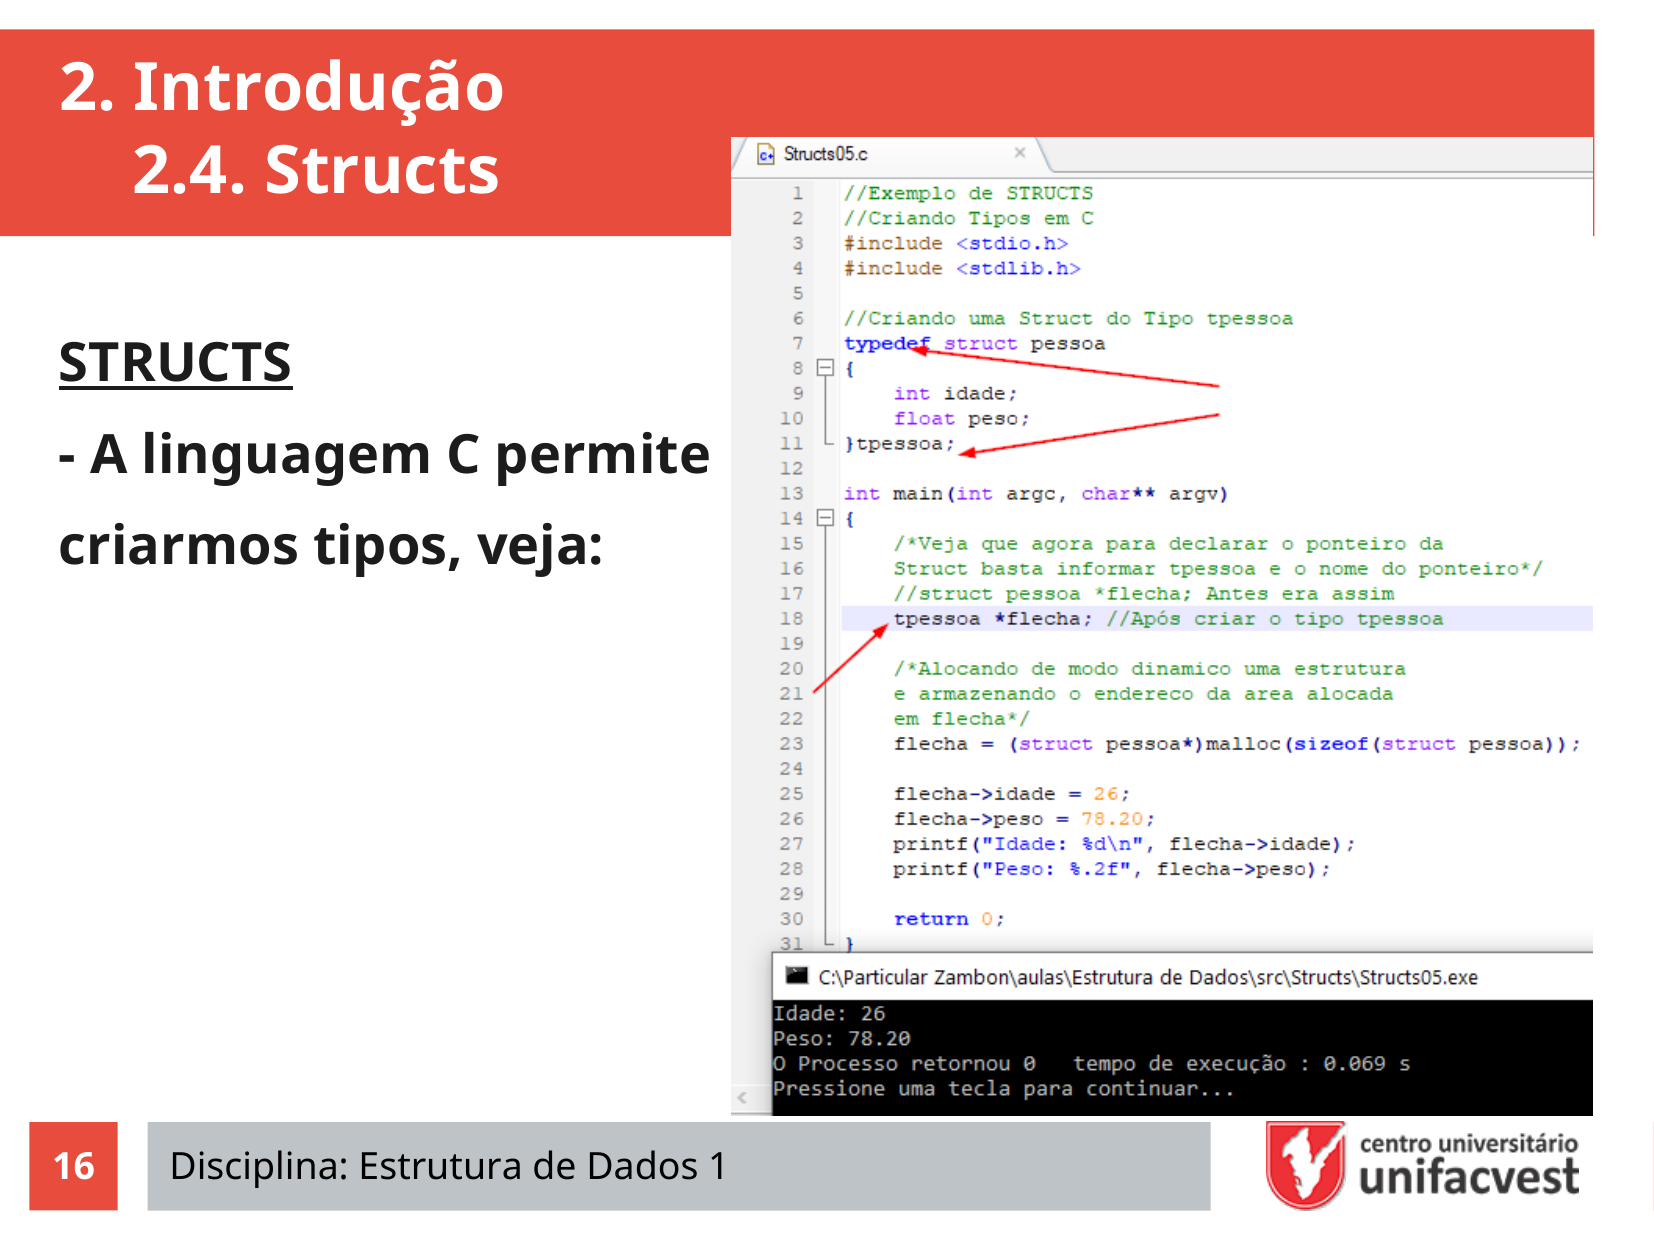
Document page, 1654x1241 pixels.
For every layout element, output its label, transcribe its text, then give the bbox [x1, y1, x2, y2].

text_box [1238, 1120, 1654, 1212]
picture [1266, 1121, 1579, 1211]
list STRUCTS - A linguagem C permite criarmos tipos, veja: [59, 324, 731, 1093]
picture [731, 137, 1593, 1116]
text_box Disciplina: Estrutura de Dados 1 [154, 1132, 1205, 1196]
title 2. Introdução 2.4. Structs [59, 59, 1595, 207]
